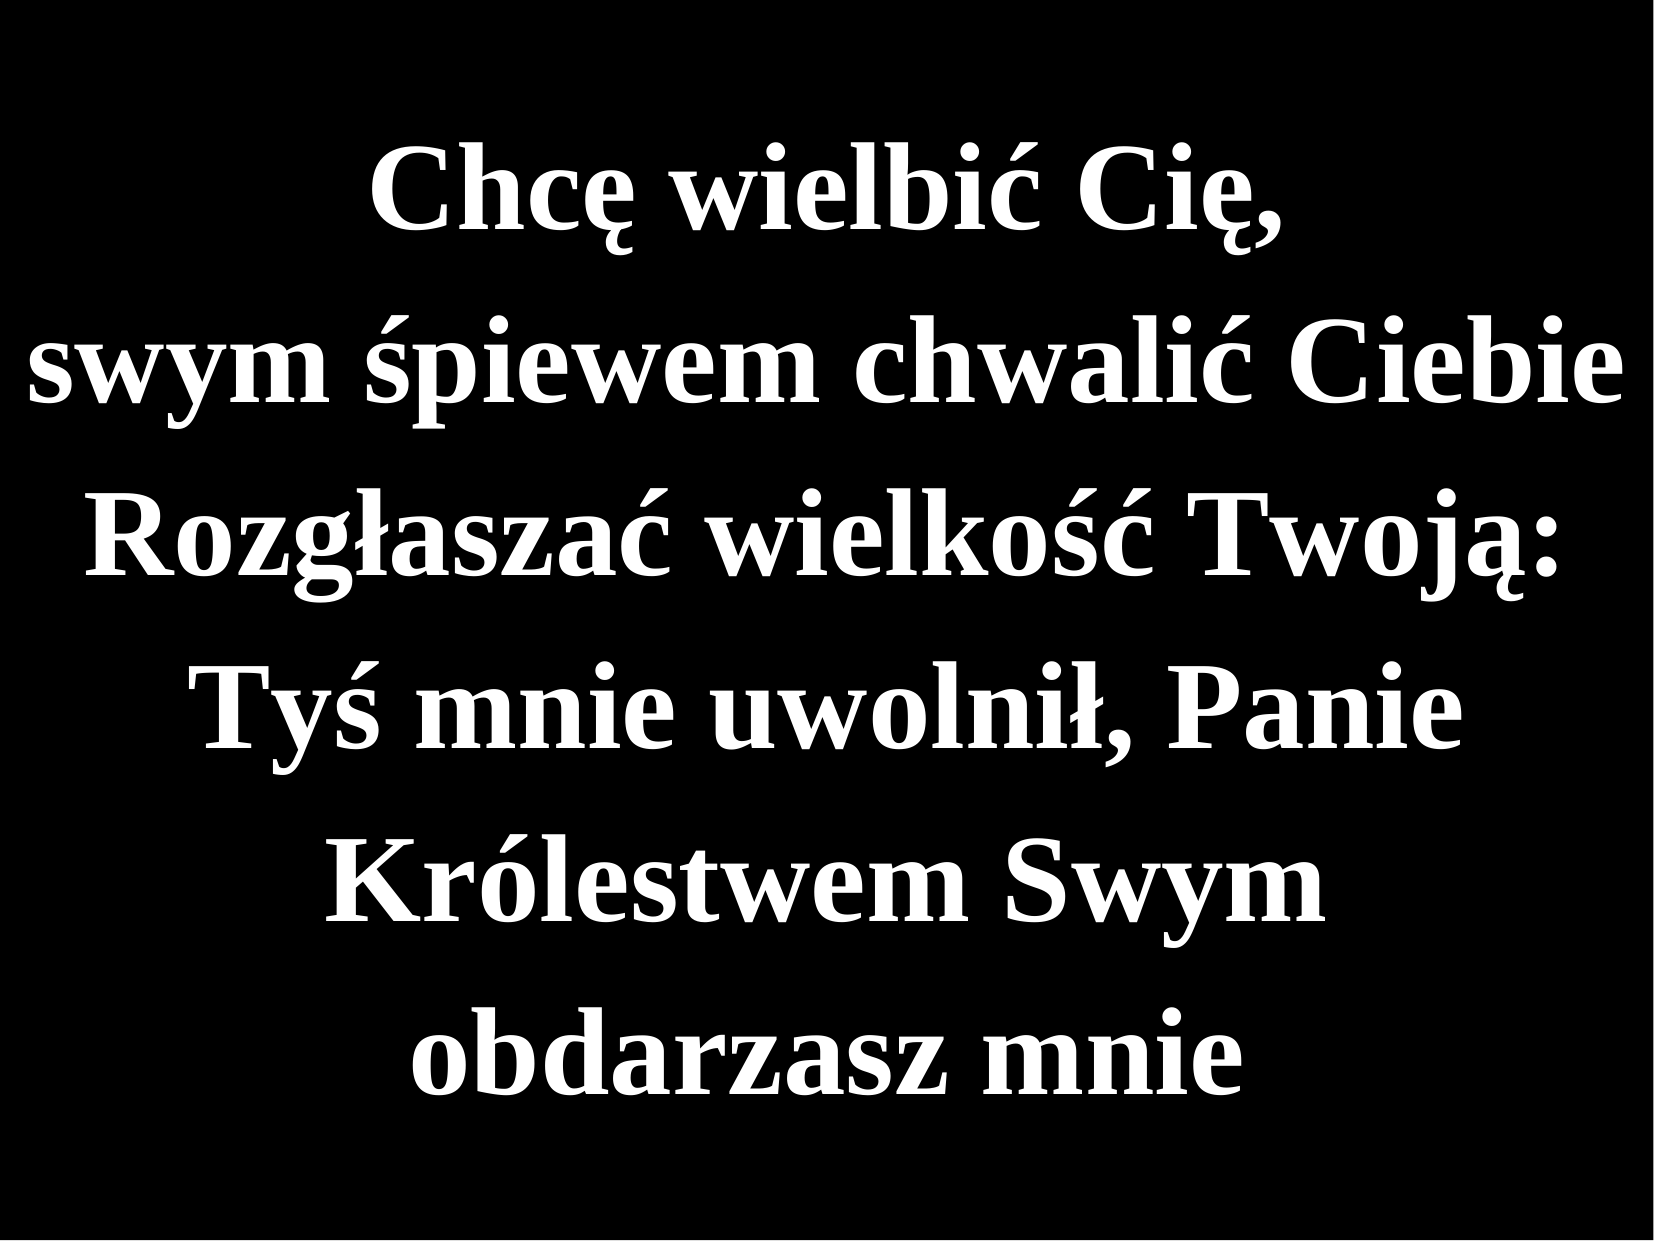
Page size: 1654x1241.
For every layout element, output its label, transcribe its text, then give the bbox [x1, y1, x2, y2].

title Chcę wielbić Cię, ppp swym śpiewem chwalić Ciebie ppp Rozgłaszać wielkość Twoją: ppp Tyś mnie uwolnił, Panie ppp Królestwem Swym ppp obdarzasz mnie [0, 0, 1654, 1241]
